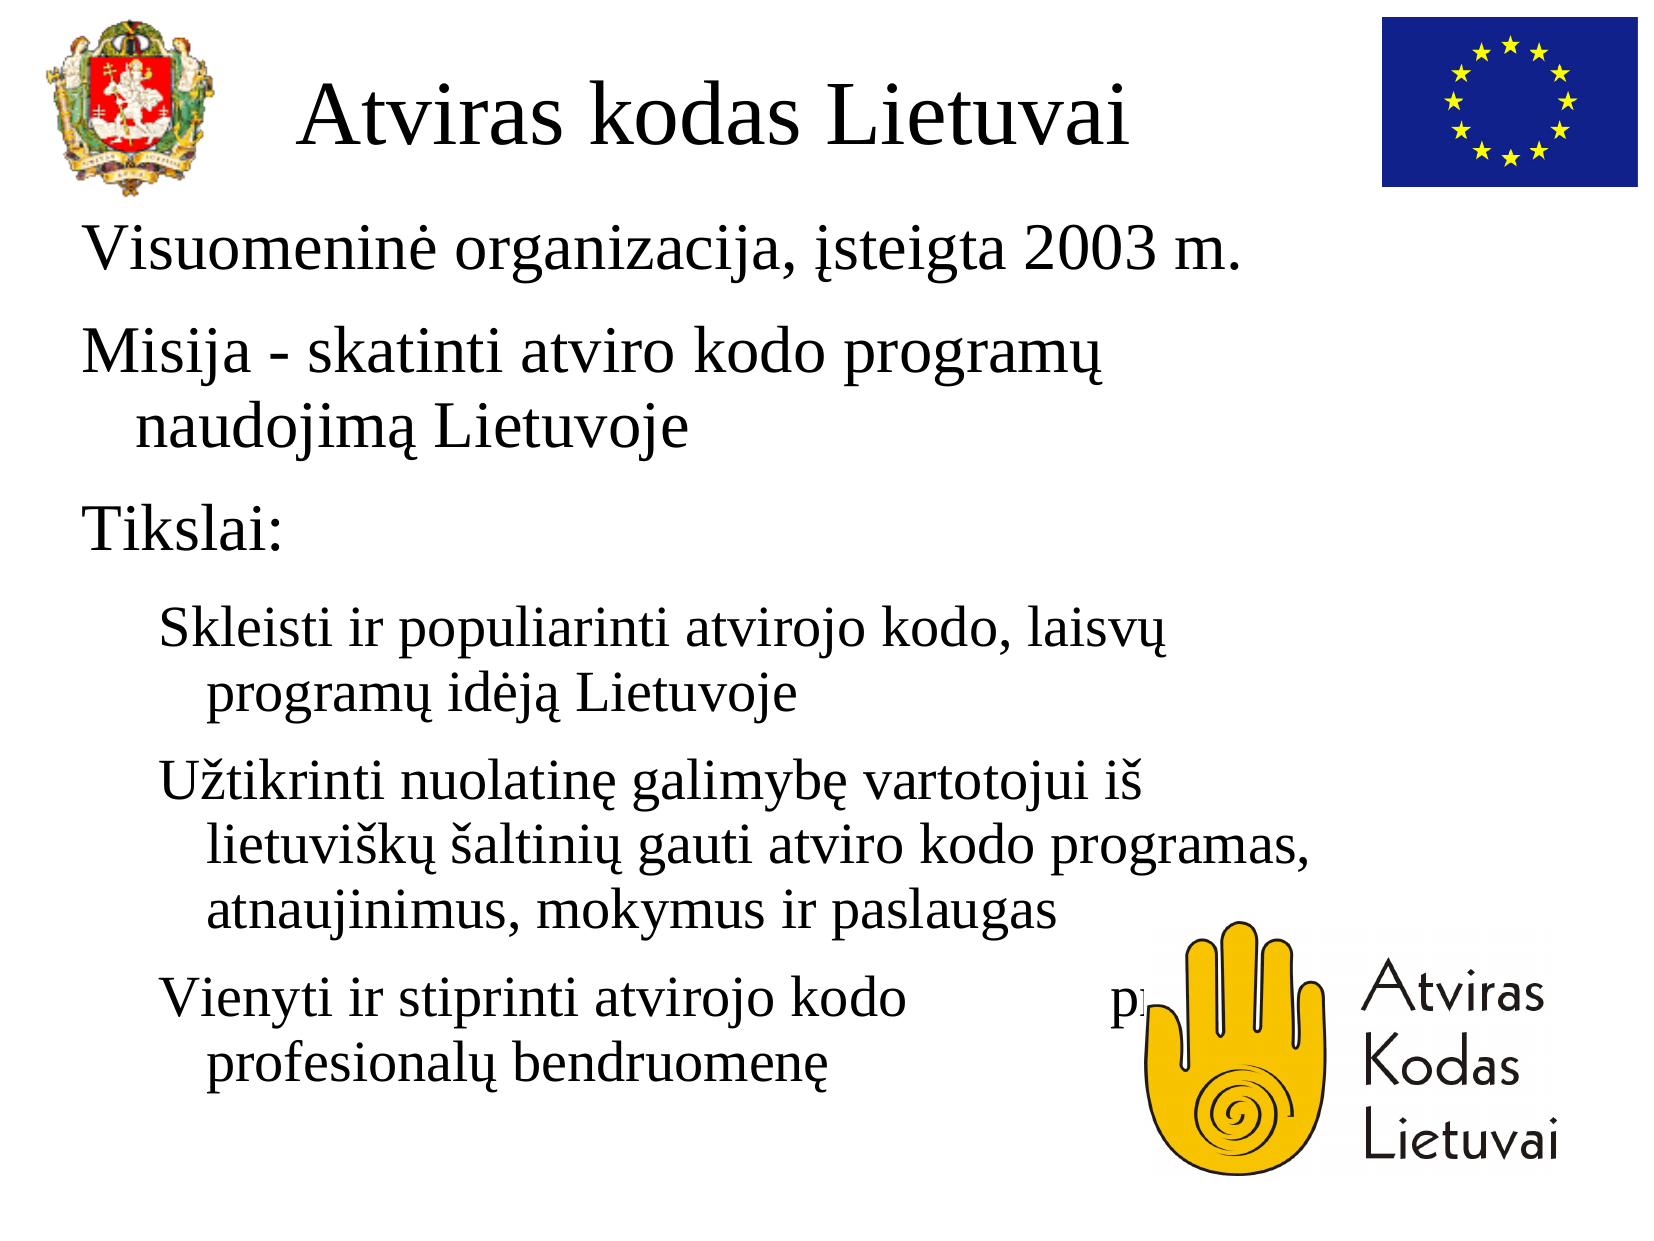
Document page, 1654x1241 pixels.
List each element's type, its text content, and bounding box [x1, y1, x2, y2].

title Atviras kodas Lietuvai [63, 49, 1365, 178]
picture [1144, 921, 1557, 1176]
picture [0, 16, 271, 199]
list Visuomeninė organizacija, įsteigta 2003 m. Misija - skatinti atviro kodo programų naudojimą Lietuvoje Tikslai: Skleisti ir populiarinti atvirojo kodo, laisvų programų idėją Lietuvoje Užtikrinti nuolatinę galimybę vartotojui iš lietuviškų šaltinių gauti atviro kodo programas, atnaujinimus, mokymus ir paslaugas Vienyti ir stiprinti atvirojo kodo programų profesionalų bendruomenę [64, 209, 1386, 1136]
picture [1382, 17, 1638, 187]
